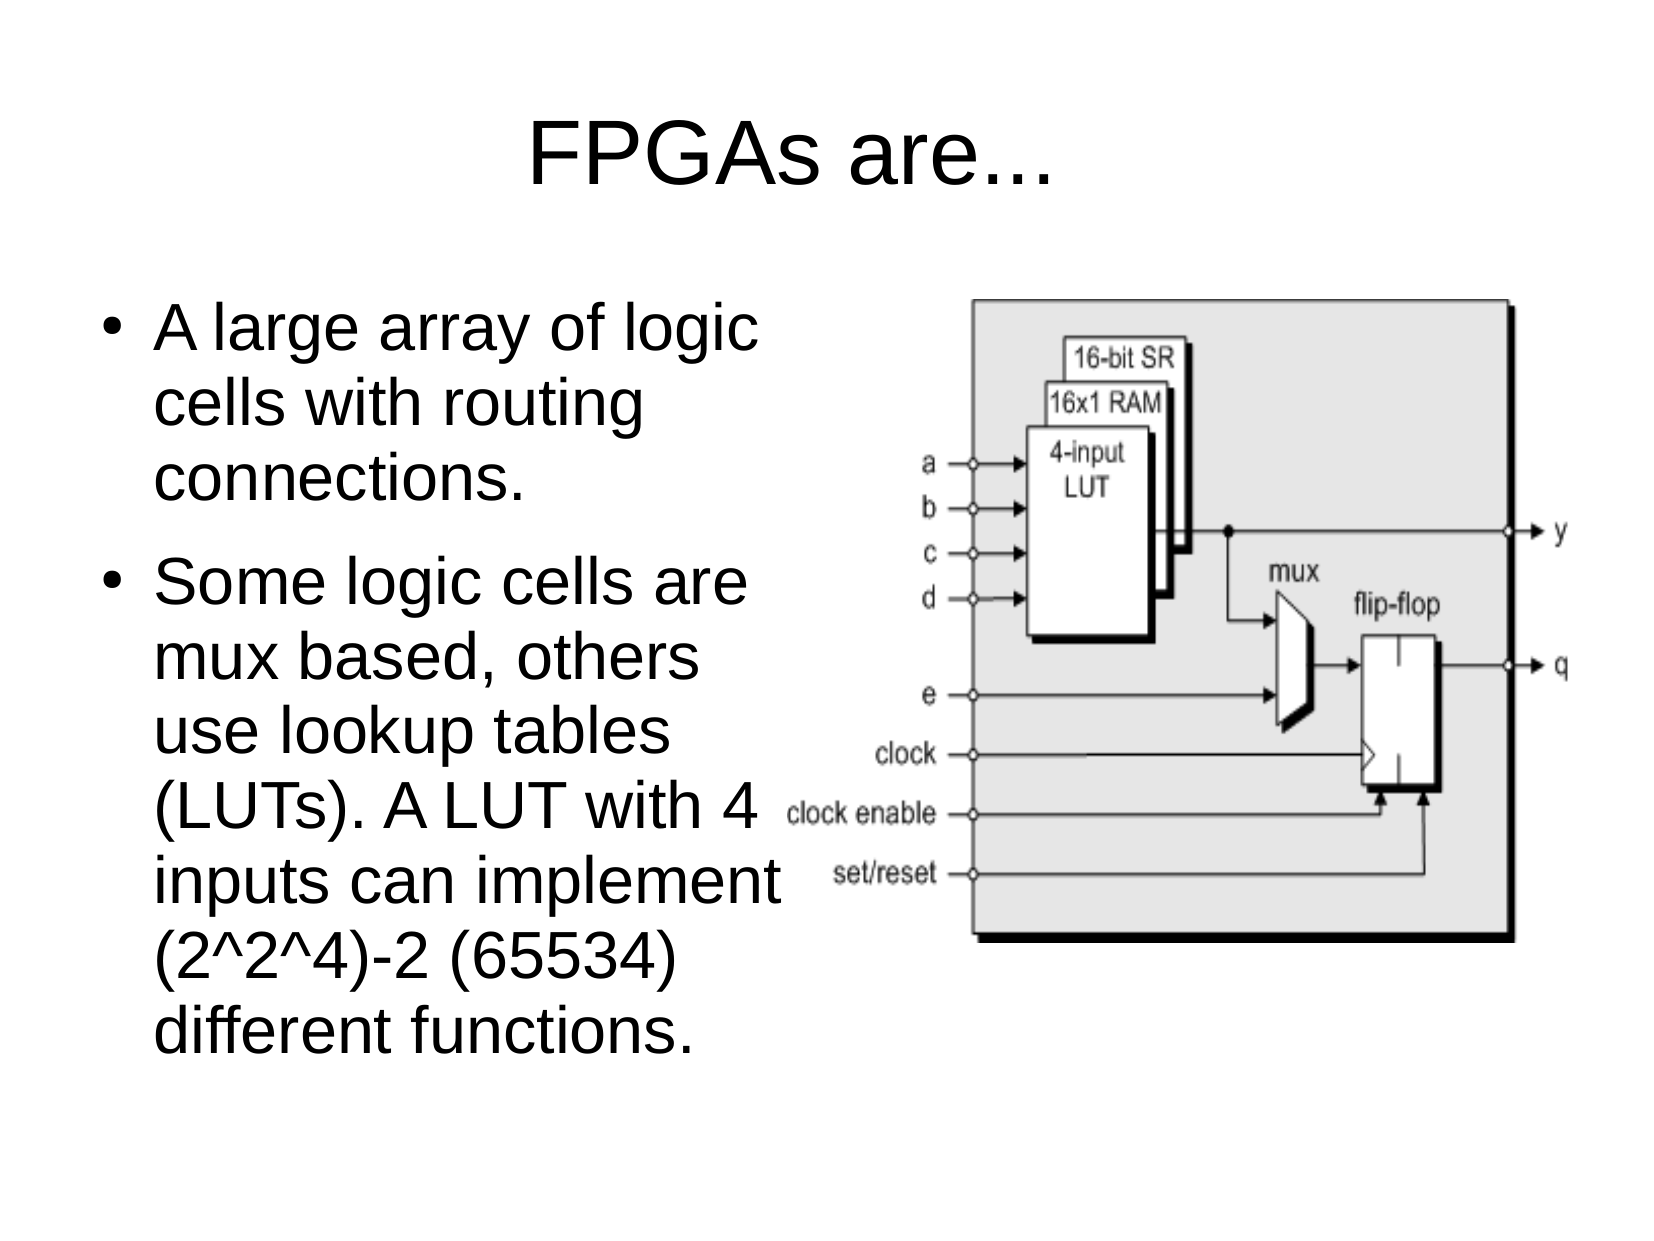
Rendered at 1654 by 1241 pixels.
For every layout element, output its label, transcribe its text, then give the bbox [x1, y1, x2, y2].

list A large array of logic cells with routing connections. Some logic cells are mux based, others use lookup tables (LUTs). A LUT with 4 inputs can implement (2^2^4)-2 (65534) different functions. [82, 290, 809, 1109]
title FPGAs are... [82, 49, 1571, 257]
picture [787, 299, 1572, 943]
